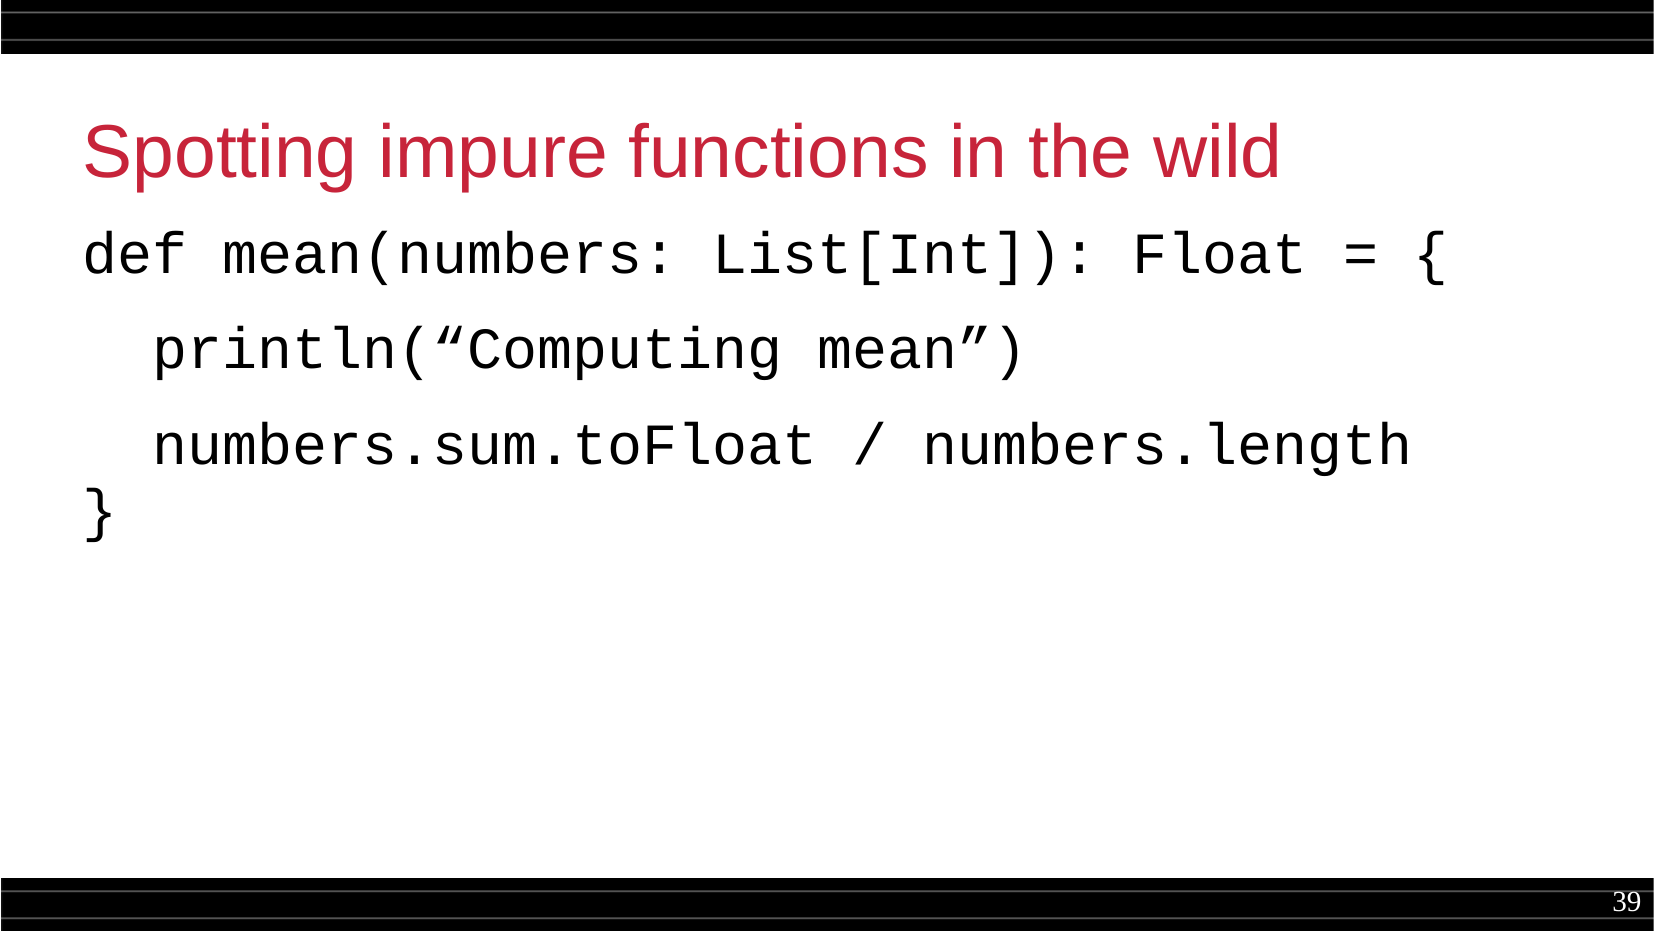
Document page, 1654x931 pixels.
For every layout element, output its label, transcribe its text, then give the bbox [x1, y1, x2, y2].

list def mean(numbers: List[Int]): Float = { println(“Computing mean”) numbers.sum.toFloat / numbers.length } [82, 225, 1571, 856]
title Spotting impure functions in the wild [82, 92, 1571, 211]
picture [1, 878, 1654, 931]
picture [1, 0, 1654, 54]
